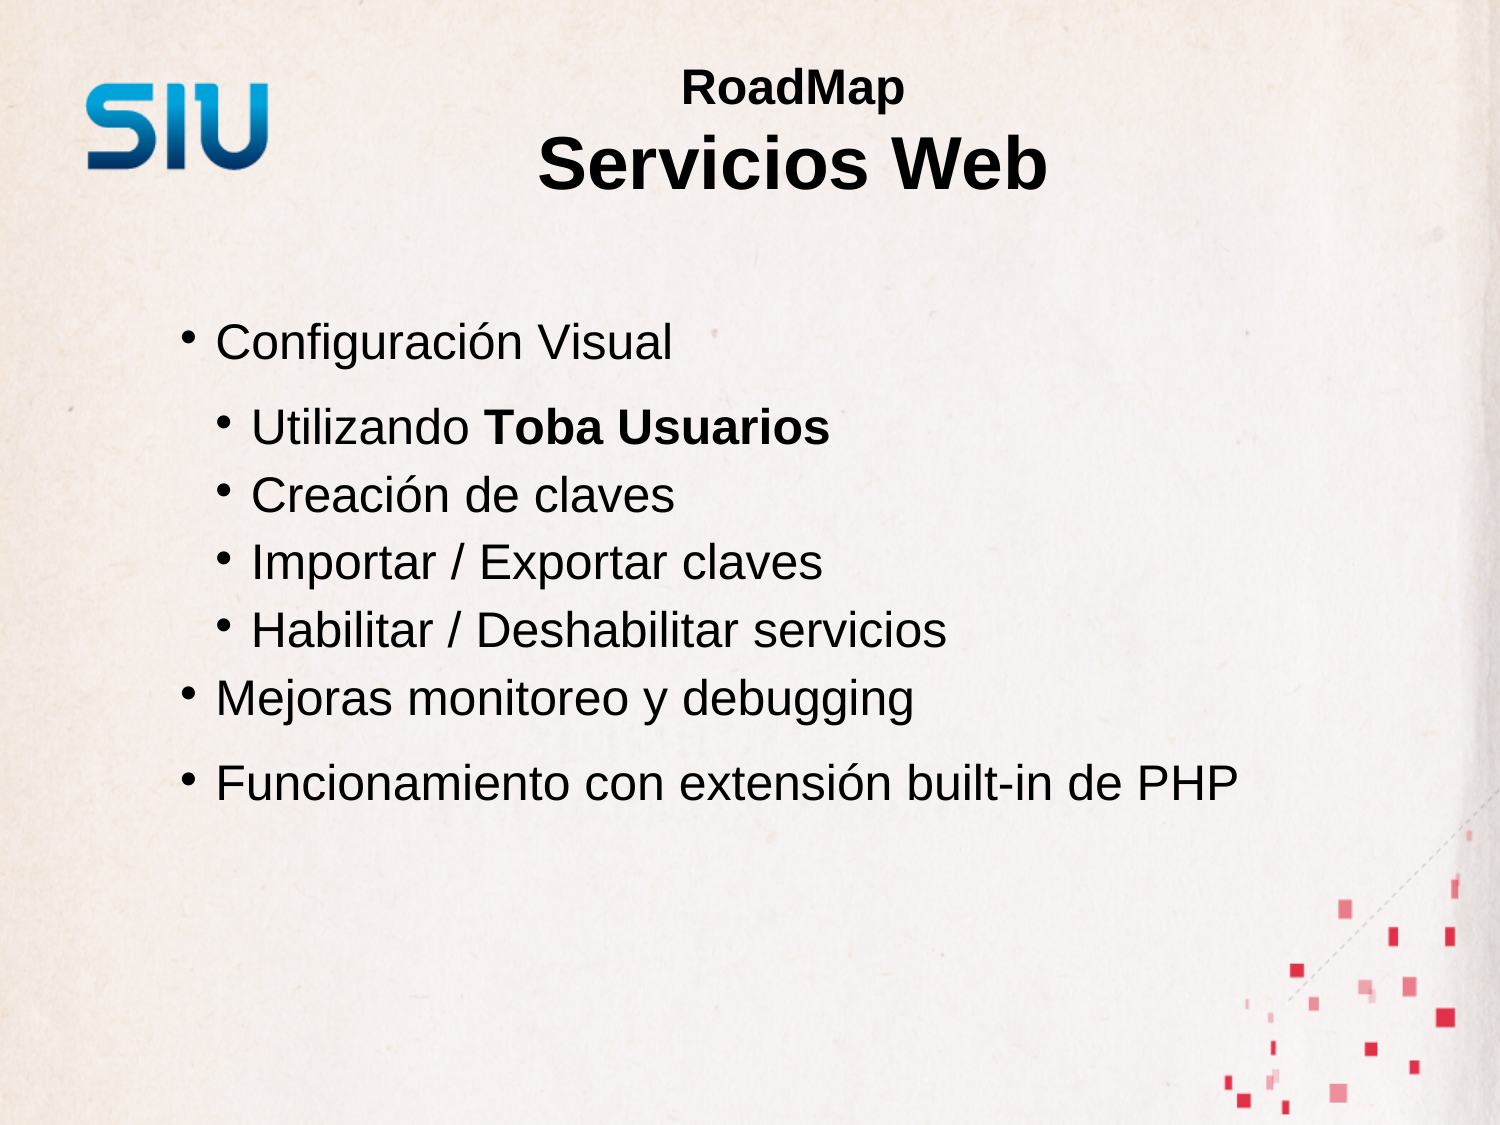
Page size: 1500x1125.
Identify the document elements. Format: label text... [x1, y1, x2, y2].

picture [0, 0, 1500, 1125]
text_box Configuración Visual Utilizando Toba Usuarios Creación de claves Importar / Exportar claves Habilitar / Deshabilitar servicios Mejoras monitoreo y debugging Funcionamiento con extensión built-in de PHP [165, 303, 1453, 816]
